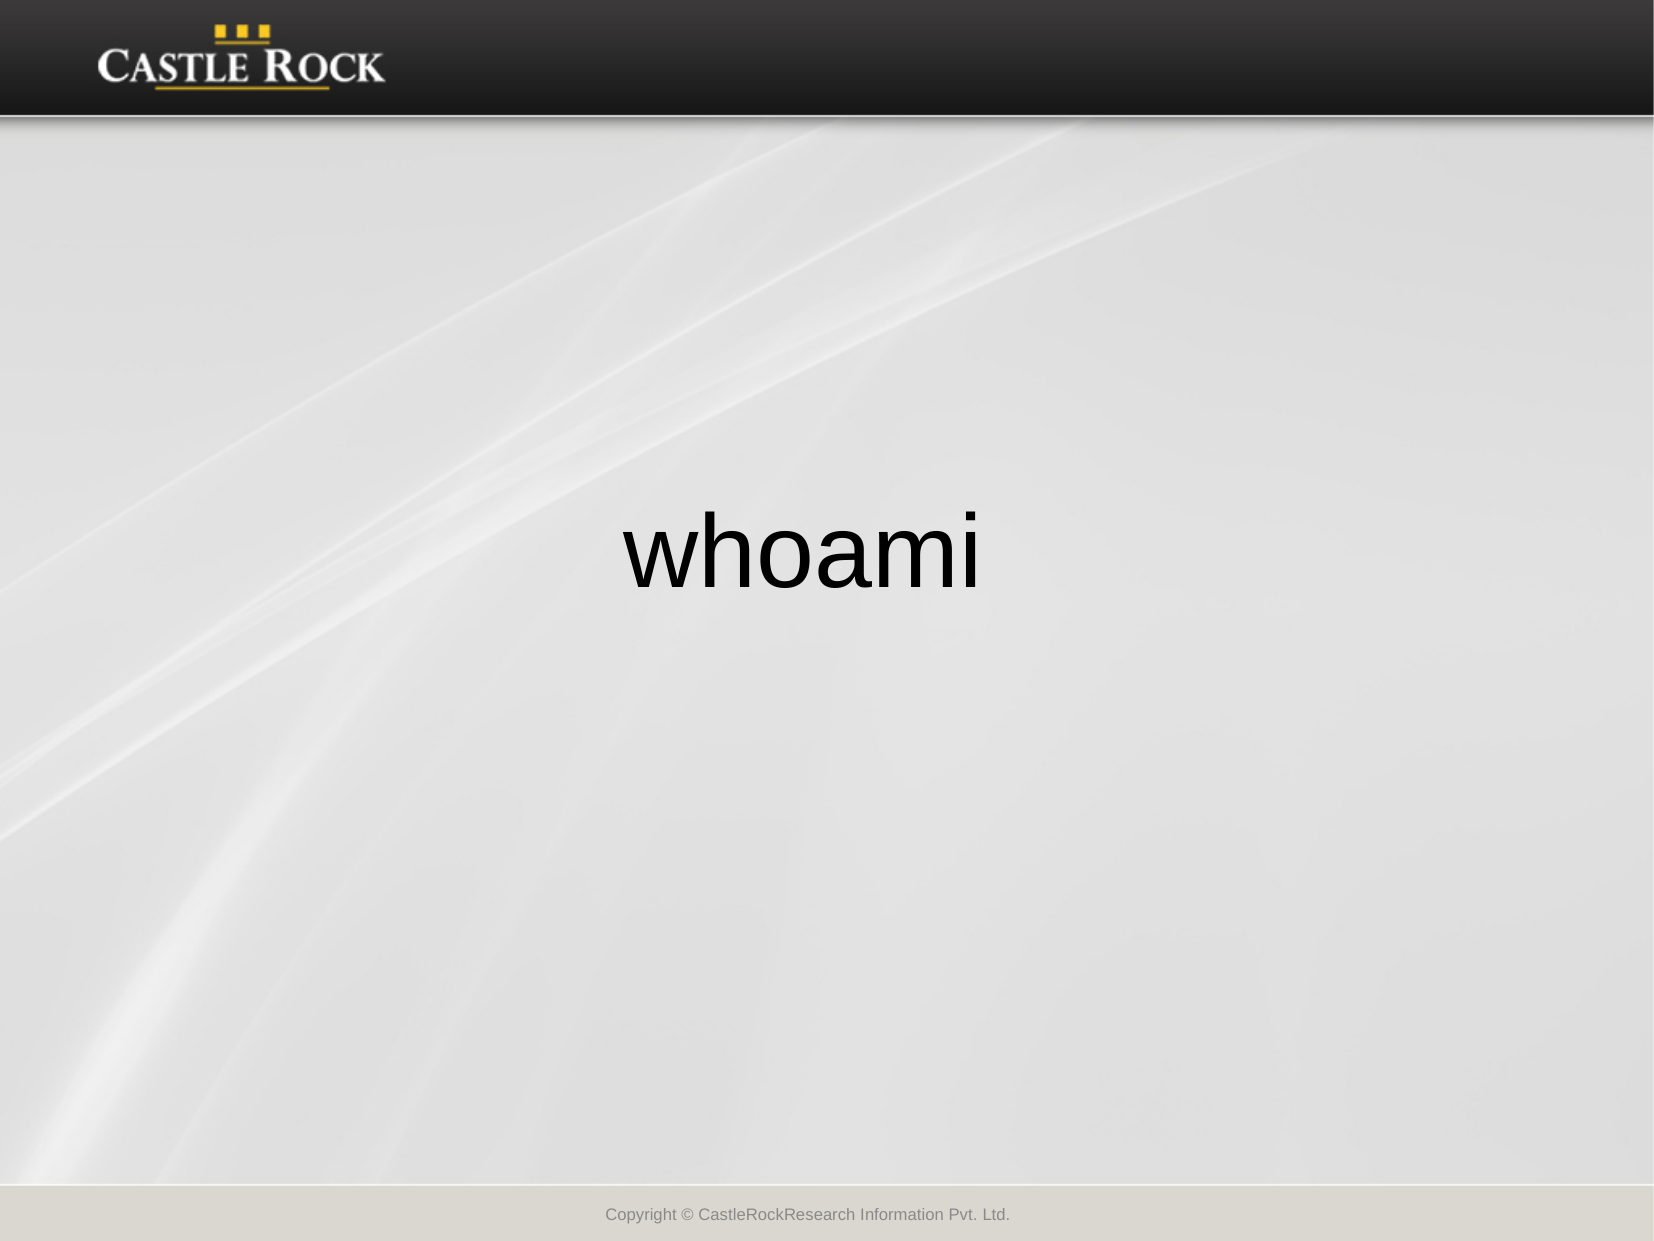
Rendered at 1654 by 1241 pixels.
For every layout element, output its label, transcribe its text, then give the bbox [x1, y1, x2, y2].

title whoami [59, 434, 1548, 658]
picture [0, 0, 1654, 1241]
